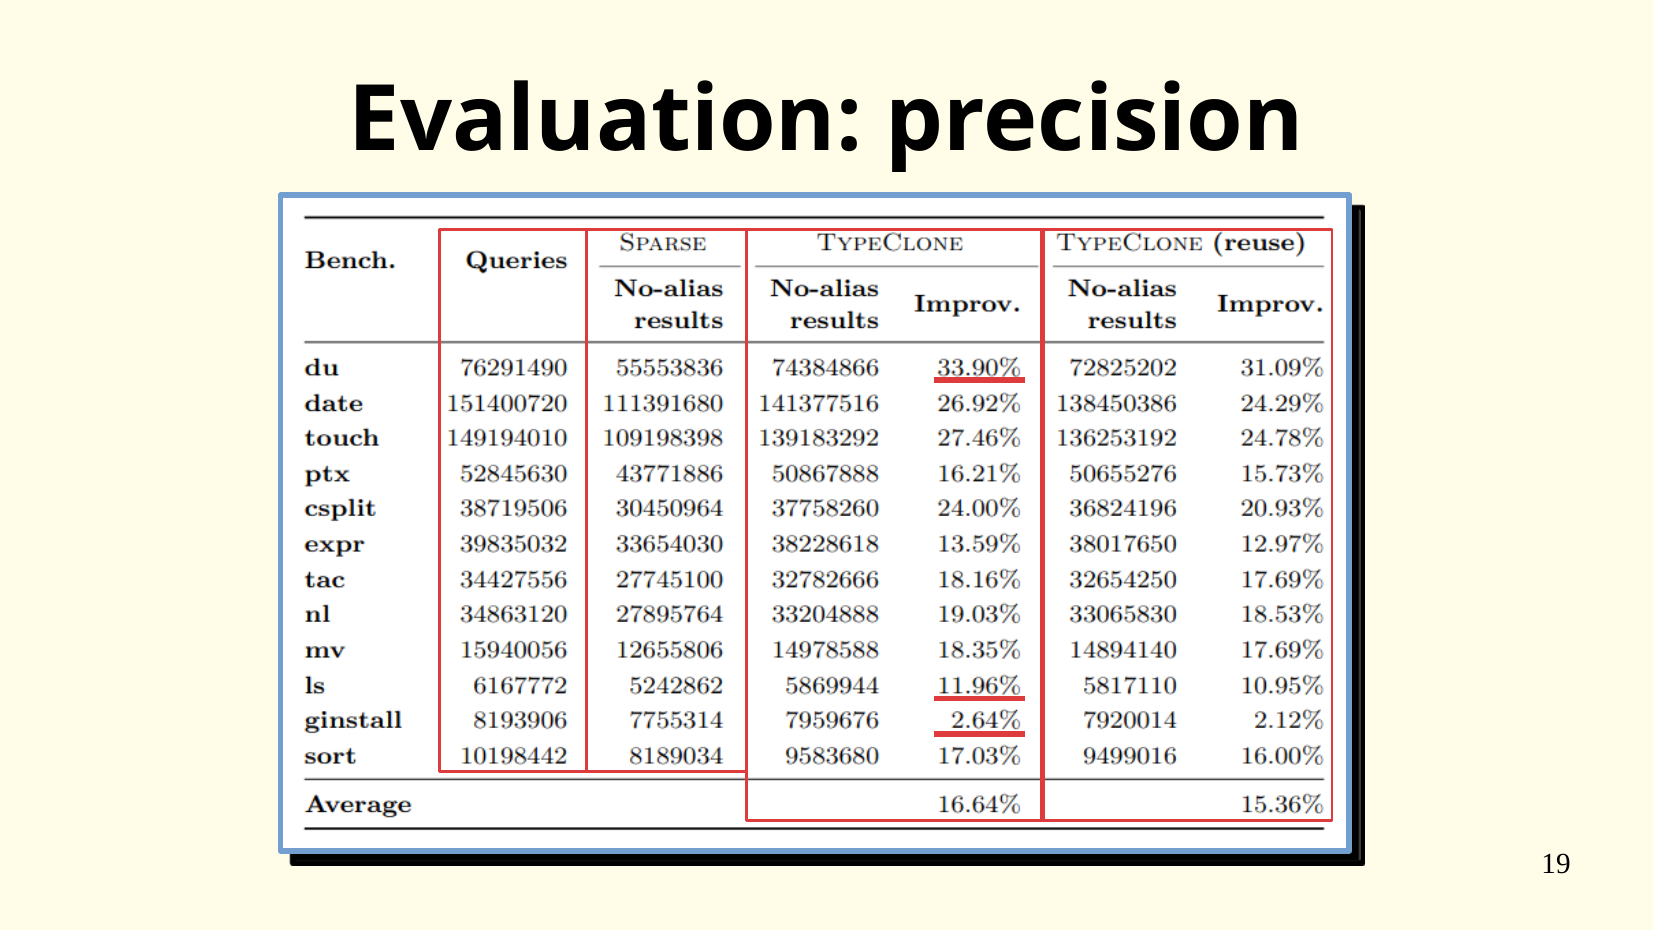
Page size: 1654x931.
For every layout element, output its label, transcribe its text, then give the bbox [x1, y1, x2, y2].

picture [588, 277, 745, 770]
text_box [295, 206, 1359, 277]
picture [441, 277, 585, 770]
picture [748, 277, 1040, 819]
title Evaluation: precision [82, 37, 1571, 193]
text_box [748, 231, 1040, 277]
picture [1045, 277, 1331, 819]
text_box [1045, 231, 1331, 277]
picture [283, 198, 1347, 848]
text_box [441, 231, 585, 277]
text_box [588, 231, 745, 277]
